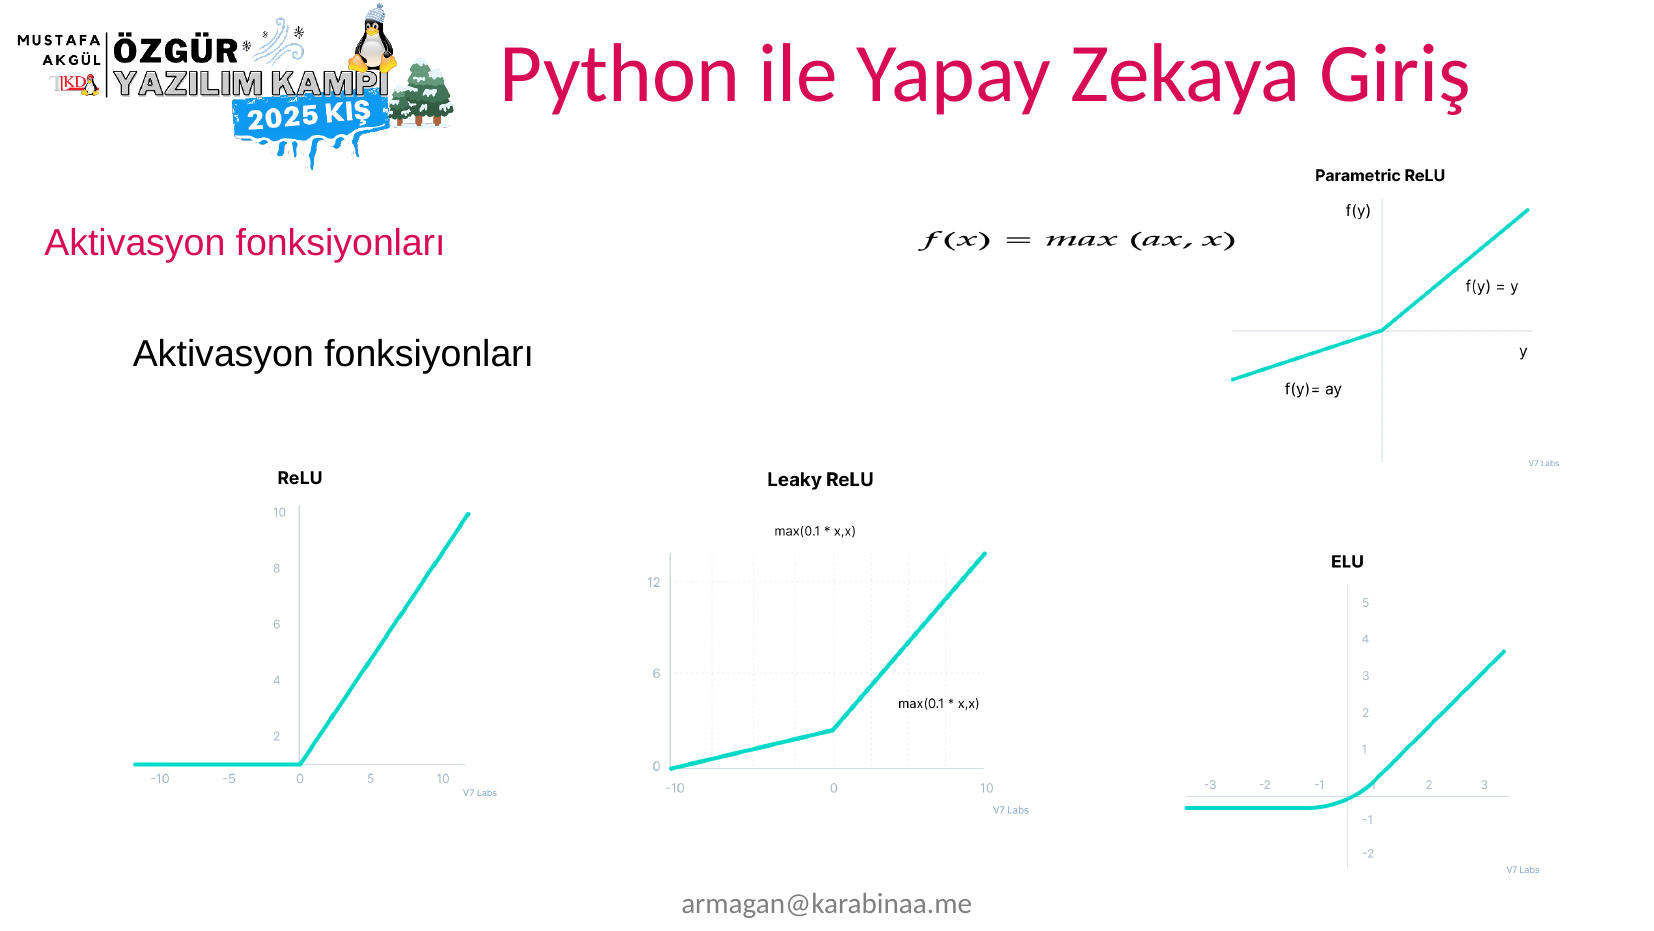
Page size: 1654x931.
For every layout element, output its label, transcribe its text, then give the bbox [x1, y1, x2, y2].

text_box Python ile Yapay Zekaya Giriş [484, 10, 1654, 126]
picture [885, 147, 1565, 471]
picture [1151, 531, 1544, 878]
text_box Aktivasyon fonksiyonları [29, 213, 854, 271]
picture [607, 442, 1034, 820]
text_box Aktivasyon fonksiyonları [118, 324, 650, 384]
picture [96, 442, 502, 802]
picture [0, 0, 463, 177]
text_box armagan@karabinaa.me [0, 877, 1654, 928]
